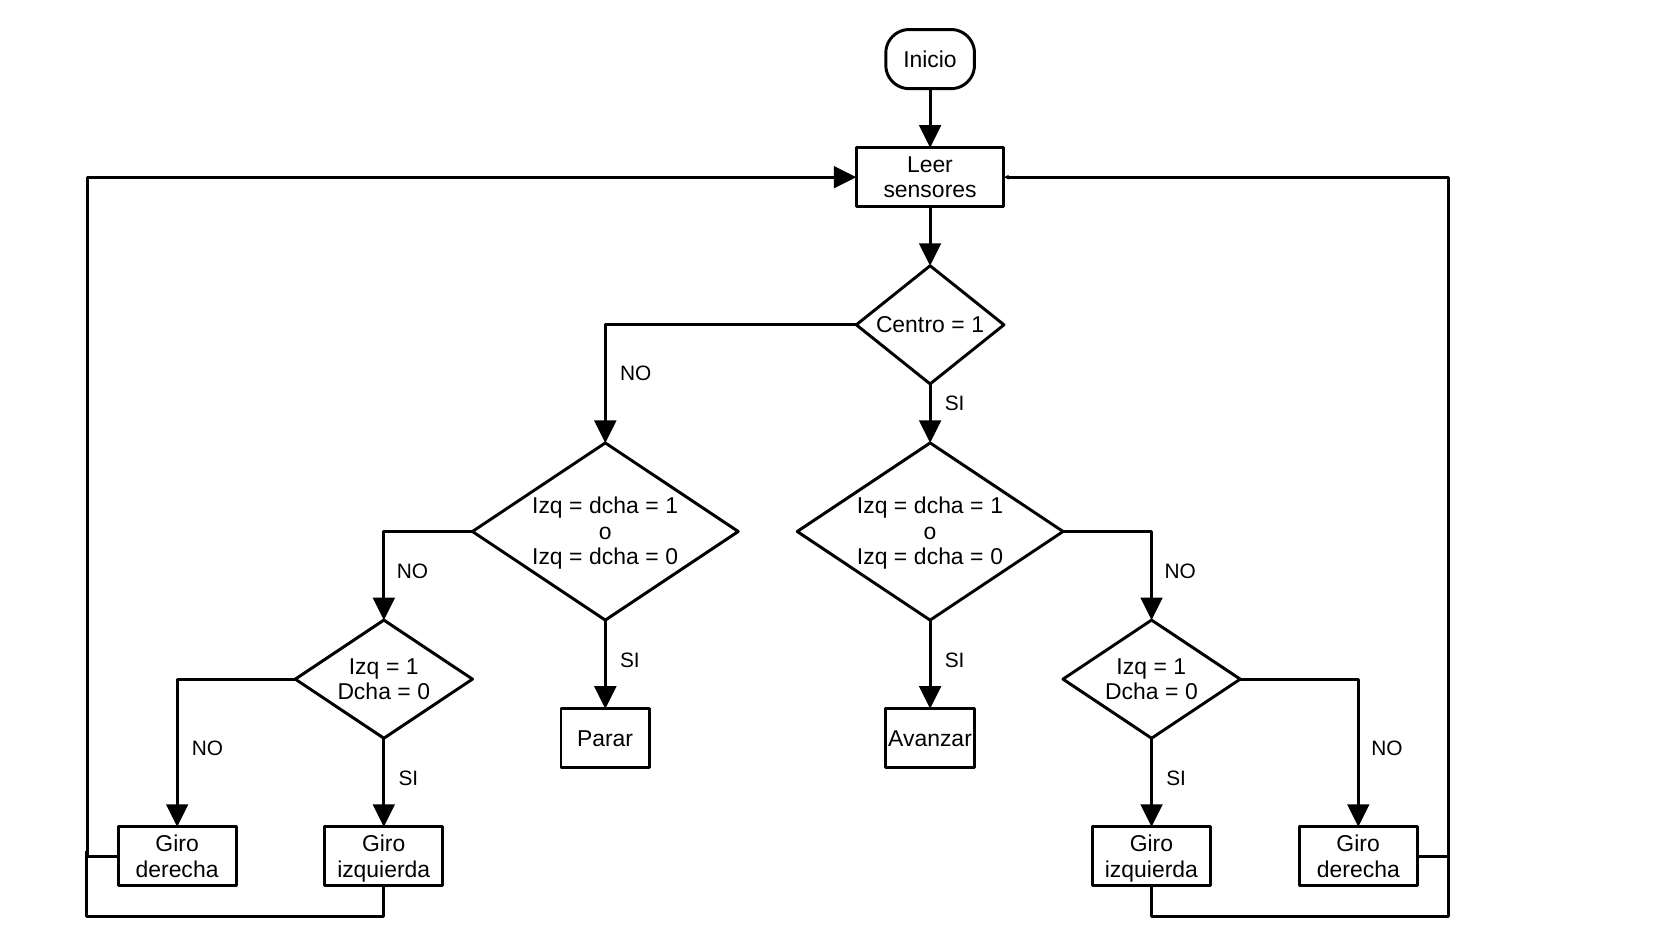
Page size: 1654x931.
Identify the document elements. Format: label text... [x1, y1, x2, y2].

text_box NO [605, 354, 667, 393]
text_box NO [1149, 552, 1211, 591]
text_box Inicio [885, 29, 975, 89]
text_box SI [605, 641, 655, 680]
text_box Giro derecha [1299, 826, 1418, 886]
text_box SI [1151, 759, 1201, 798]
text_box Centro = 1 [856, 266, 1004, 384]
text_box NO [1356, 729, 1418, 768]
text_box Giro derecha [118, 826, 237, 886]
text_box Parar [561, 708, 650, 768]
text_box Izq = 1 Dcha = 0 [1062, 620, 1240, 738]
text_box Izq = dcha = 1 o Izq = dcha = 0 [797, 443, 1063, 620]
text_box SI [930, 641, 980, 680]
text_box Leer sensores [856, 147, 1004, 207]
text_box Izq = 1 Dcha = 0 [295, 620, 473, 738]
text_box NO [382, 552, 443, 591]
text_box Avanzar [885, 708, 975, 768]
text_box Giro izquierda [1092, 826, 1211, 886]
text_box SI [383, 759, 433, 798]
text_box Giro izquierda [324, 826, 443, 886]
text_box NO [177, 729, 239, 768]
text_box Izq = dcha = 1 o Izq = dcha = 0 [472, 443, 739, 620]
text_box SI [930, 383, 980, 422]
